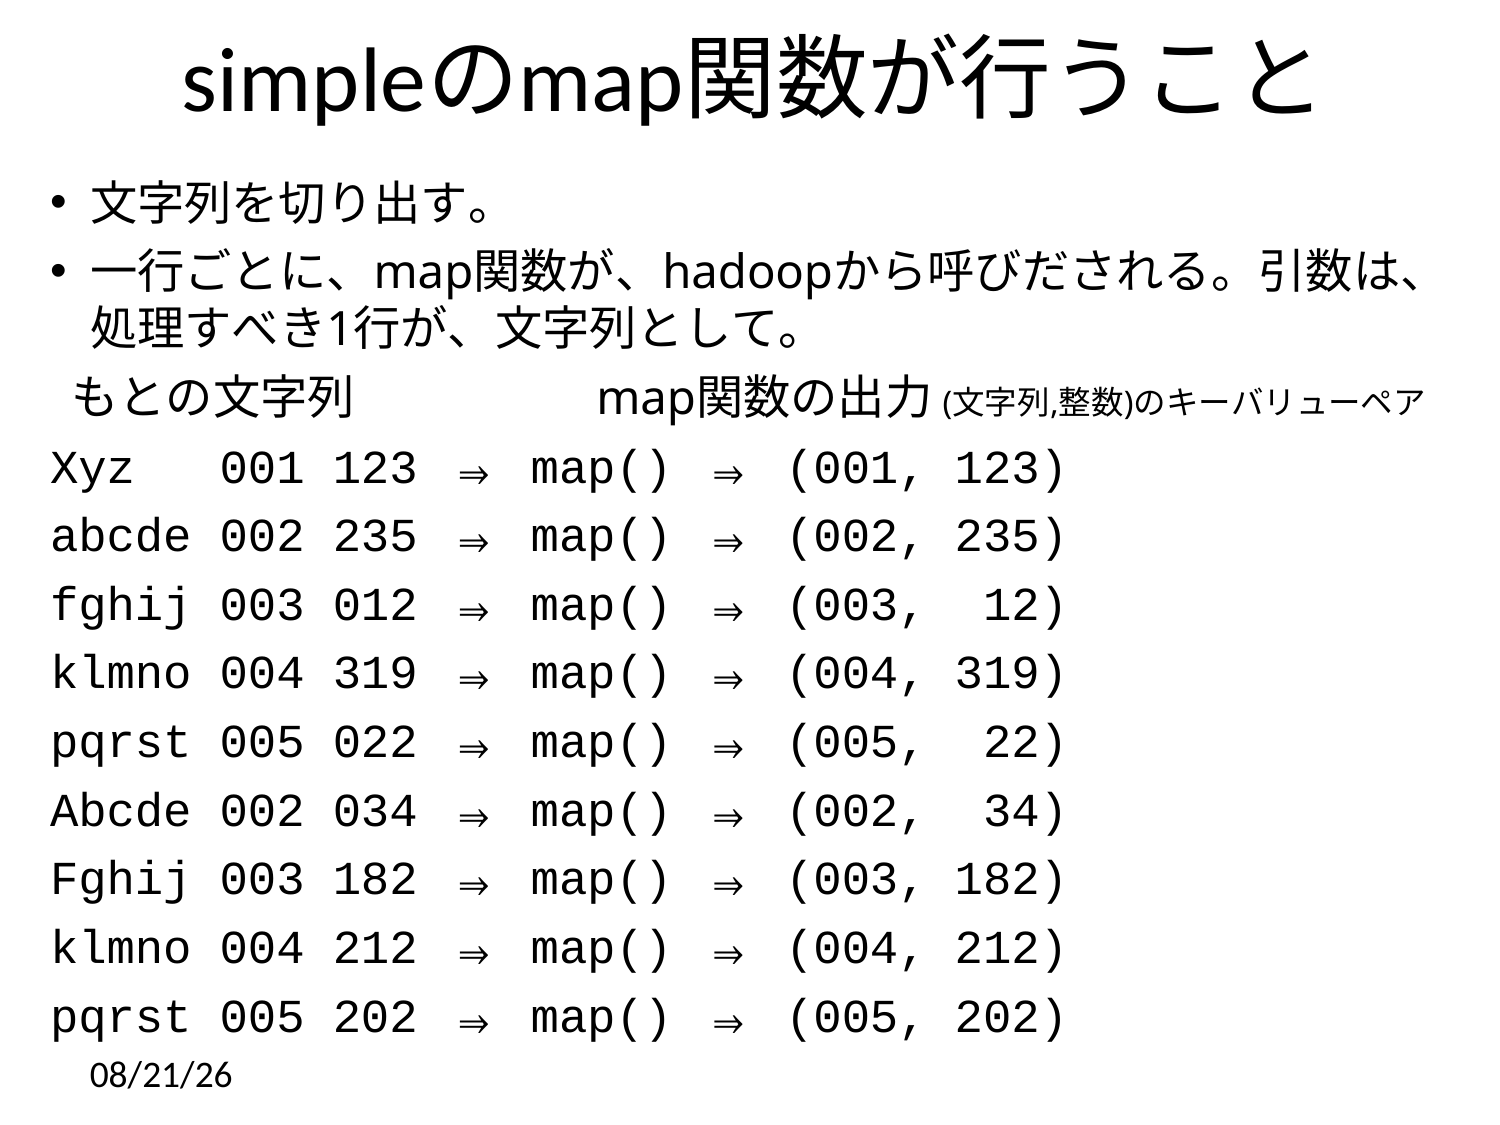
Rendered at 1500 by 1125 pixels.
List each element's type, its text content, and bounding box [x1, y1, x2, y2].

list 文字列を切り出す。 一行ごとに、map関数が、hadoopから呼びだされる。引数は、処理すべき1行が、文字列として。 もとの文字列 map関数の出力 (文字列,整数)のキーバリューペア Xyz 001 123 ⇒ map() ⇒ (001, 123) abcde 002 235 ⇒ map() ⇒ (002, 235) fghij 003 012 ⇒ map() ⇒ (003, 12) klmno 004 319 ⇒ map() ⇒ (004, 319) pqrst 005 022 ⇒ map() ⇒ (005, 22) Abcde 002 034 ⇒ map() ⇒ (002, 34) Fghij 003 182 ⇒ map() ⇒ (003, 182) klmno 004 212 ⇒ map() ⇒ (004, 212) pqrst 005 202 ⇒ map() ⇒ (005, 202) [35, 165, 1477, 1063]
title simpleのmap関数が行うこと [79, 11, 1430, 138]
